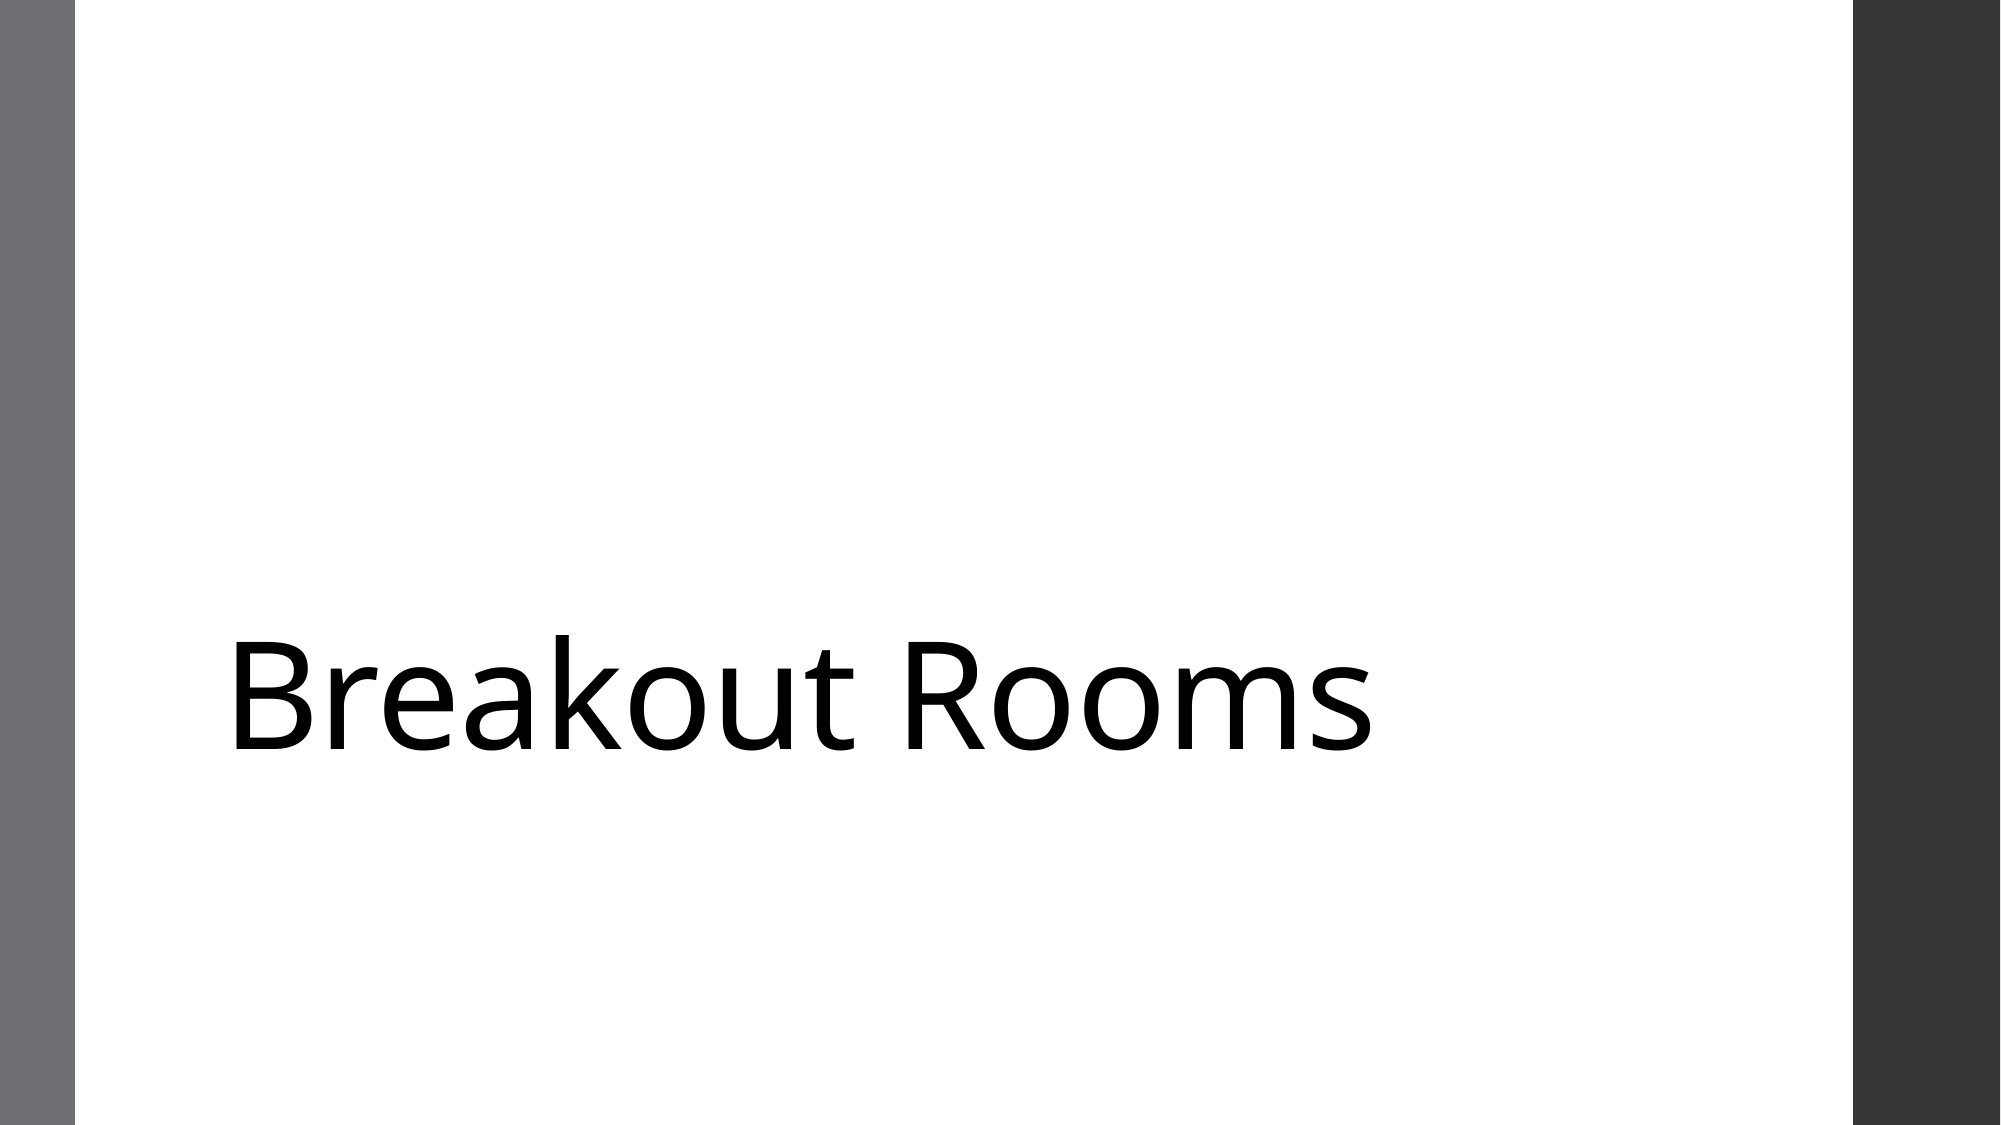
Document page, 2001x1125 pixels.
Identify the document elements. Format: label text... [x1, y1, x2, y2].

title Breakout Rooms [206, 124, 1752, 788]
